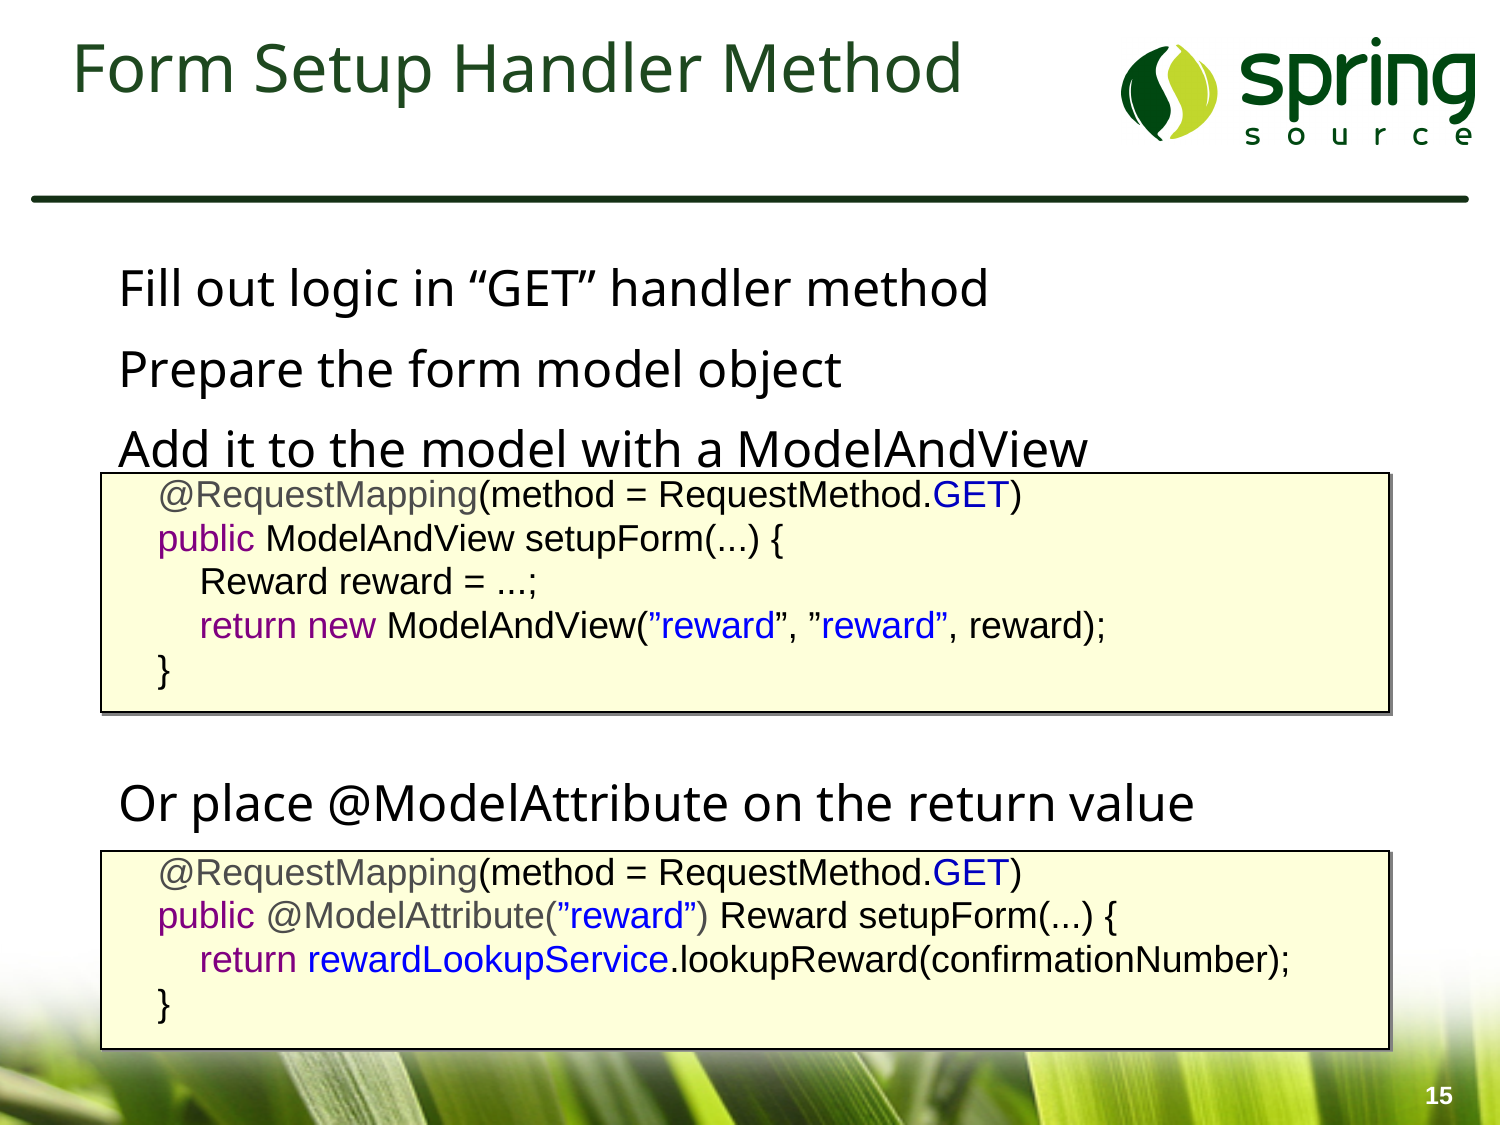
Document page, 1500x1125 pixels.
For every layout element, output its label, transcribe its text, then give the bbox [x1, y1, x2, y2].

picture [0, 944, 1500, 1125]
picture [1121, 37, 1475, 145]
list Fill out logic in “GET” handler method Prepare the form model object Add it to the model with a ModelAndView Or place @ModelAttribute on the return value optional if type “matches” model attribute name [103, 245, 1394, 909]
text_box @RequestMapping(method = RequestMethod.GET) public ModelAndView setupForm(...) { Reward reward = ...; return new ModelAndView(”reward”, ”reward”, reward); } [100, 472, 1390, 713]
text_box @RequestMapping(method = RequestMethod.GET) public @ModelAttribute(”reward”) Reward setupForm(...) { return rewardLookupService.lookupReward(confirmationNumber); } [100, 850, 1390, 1049]
title Form Setup Handler Method [56, 13, 1089, 176]
